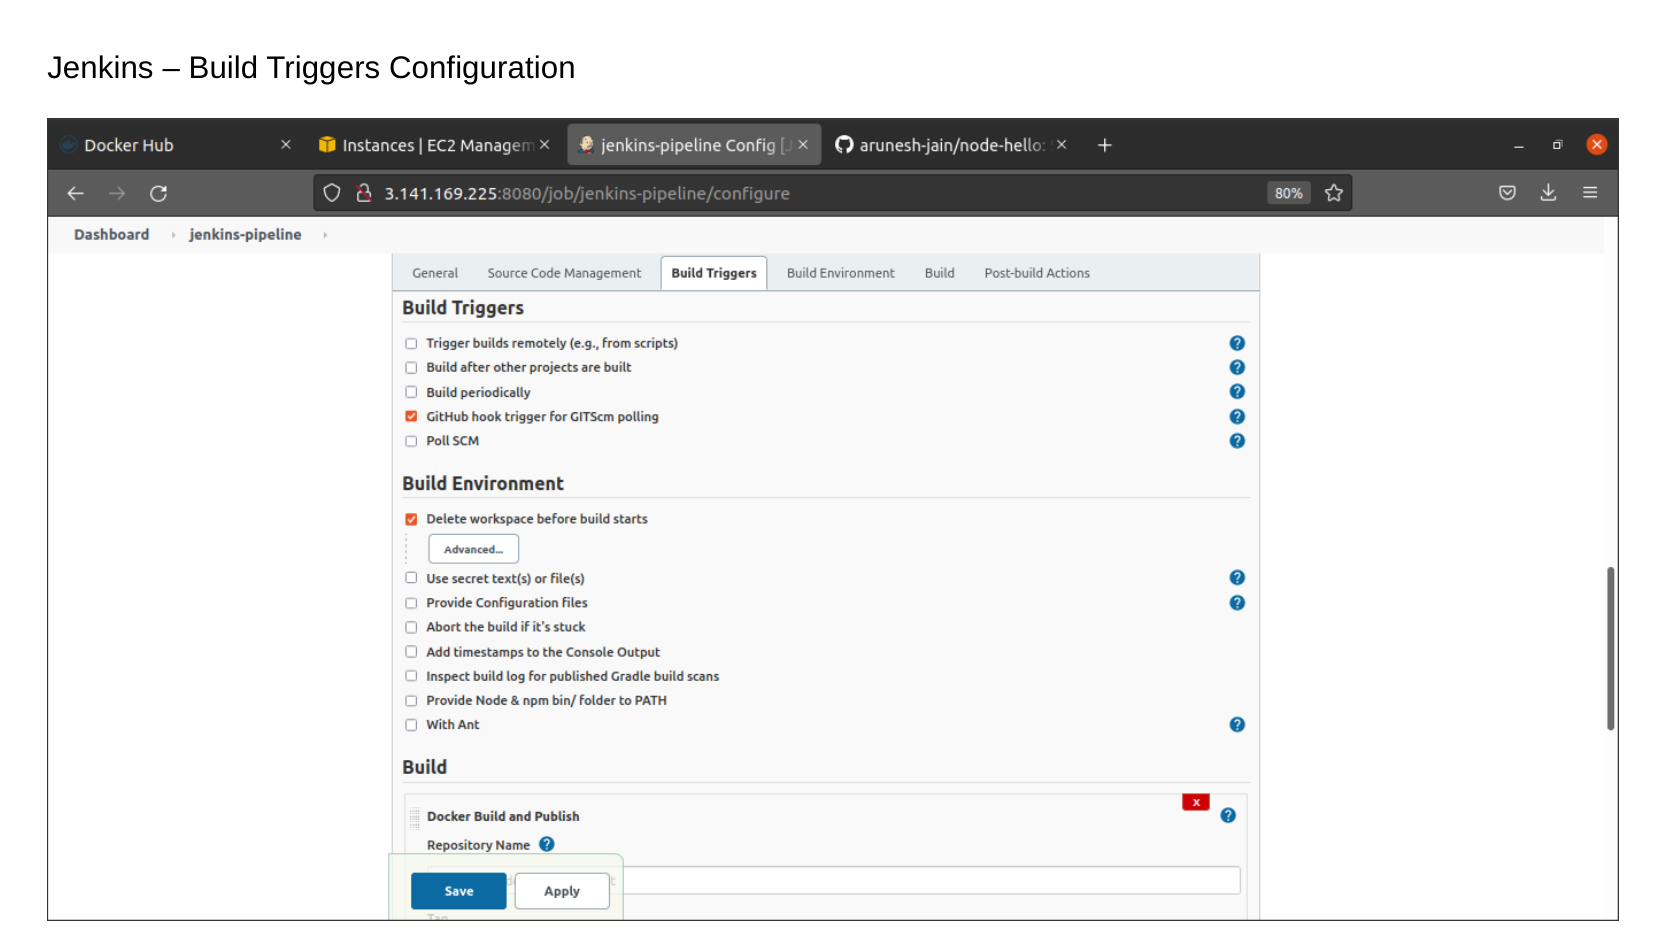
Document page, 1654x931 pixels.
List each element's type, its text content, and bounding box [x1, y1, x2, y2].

picture [47, 118, 1619, 921]
title Jenkins – Build Triggers Configuration [47, 39, 1536, 97]
